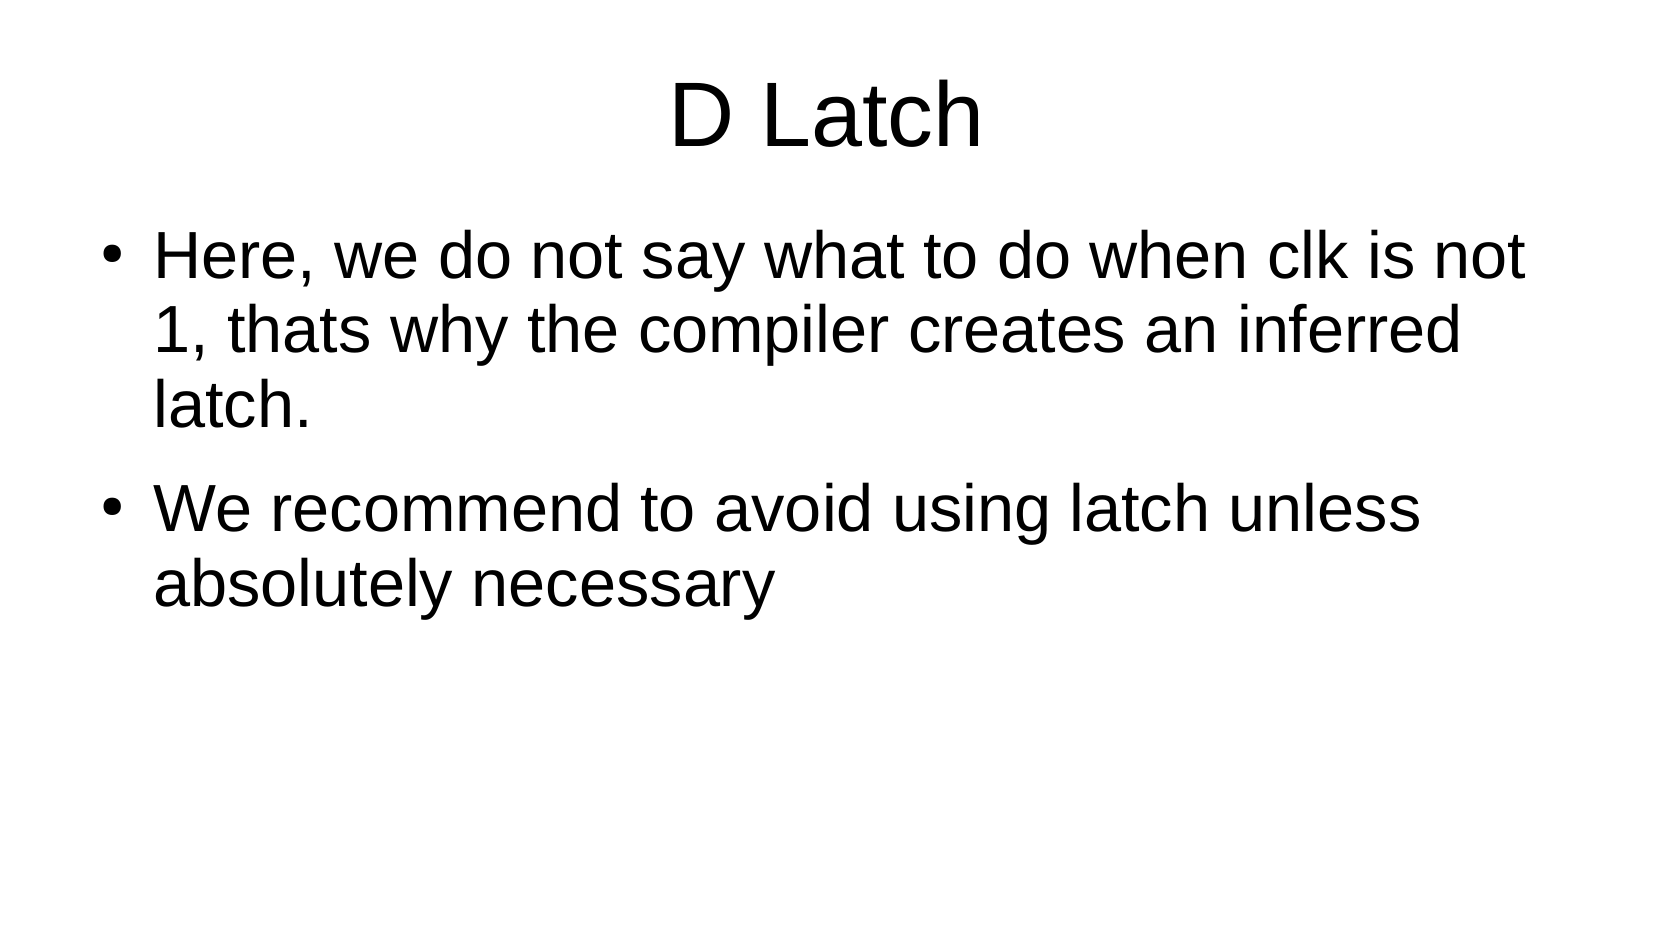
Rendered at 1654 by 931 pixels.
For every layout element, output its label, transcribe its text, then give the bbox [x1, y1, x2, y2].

list Here, we do not say what to do when clk is not 1, thats why the compiler creates an inferred latch. We recommend to avoid using latch unless absolutely necessary [82, 217, 1571, 758]
title D Latch [82, 37, 1571, 193]
